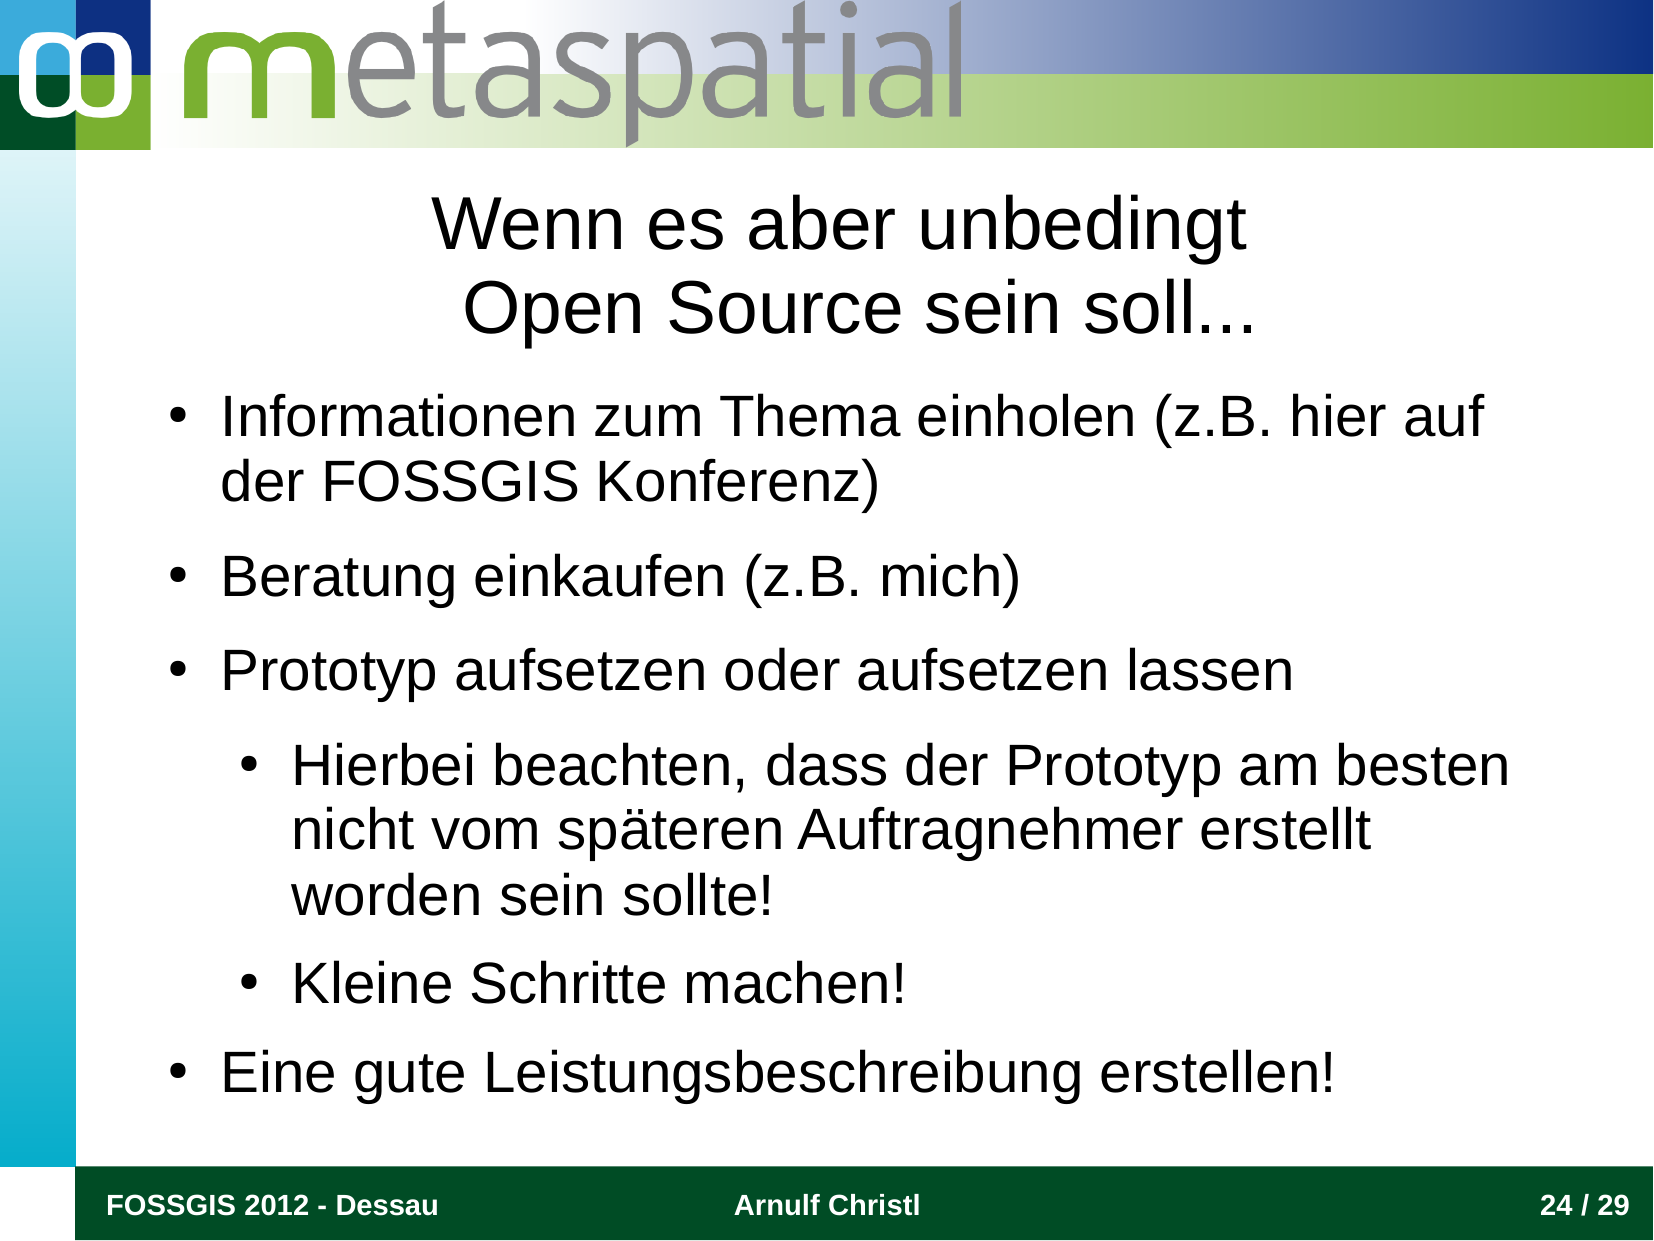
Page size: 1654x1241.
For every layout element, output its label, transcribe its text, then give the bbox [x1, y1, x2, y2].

list Informationen zum Thema einholen (z.B. hier auf der FOSSGIS Konferenz) Beratung einkaufen (z.B. mich) Prototyp aufsetzen oder aufsetzen lassen Hierbei beachten, dass der Prototyp am besten nicht vom späteren Auftragnehmer erstellt worden sein sollte! Kleine Schritte machen! Eine gute Leistungsbeschreibung erstellen! [150, 383, 1571, 1203]
picture [0, 0, 961, 150]
title Wenn es aber unbedingt Open Source sein soll... [150, 161, 1571, 369]
